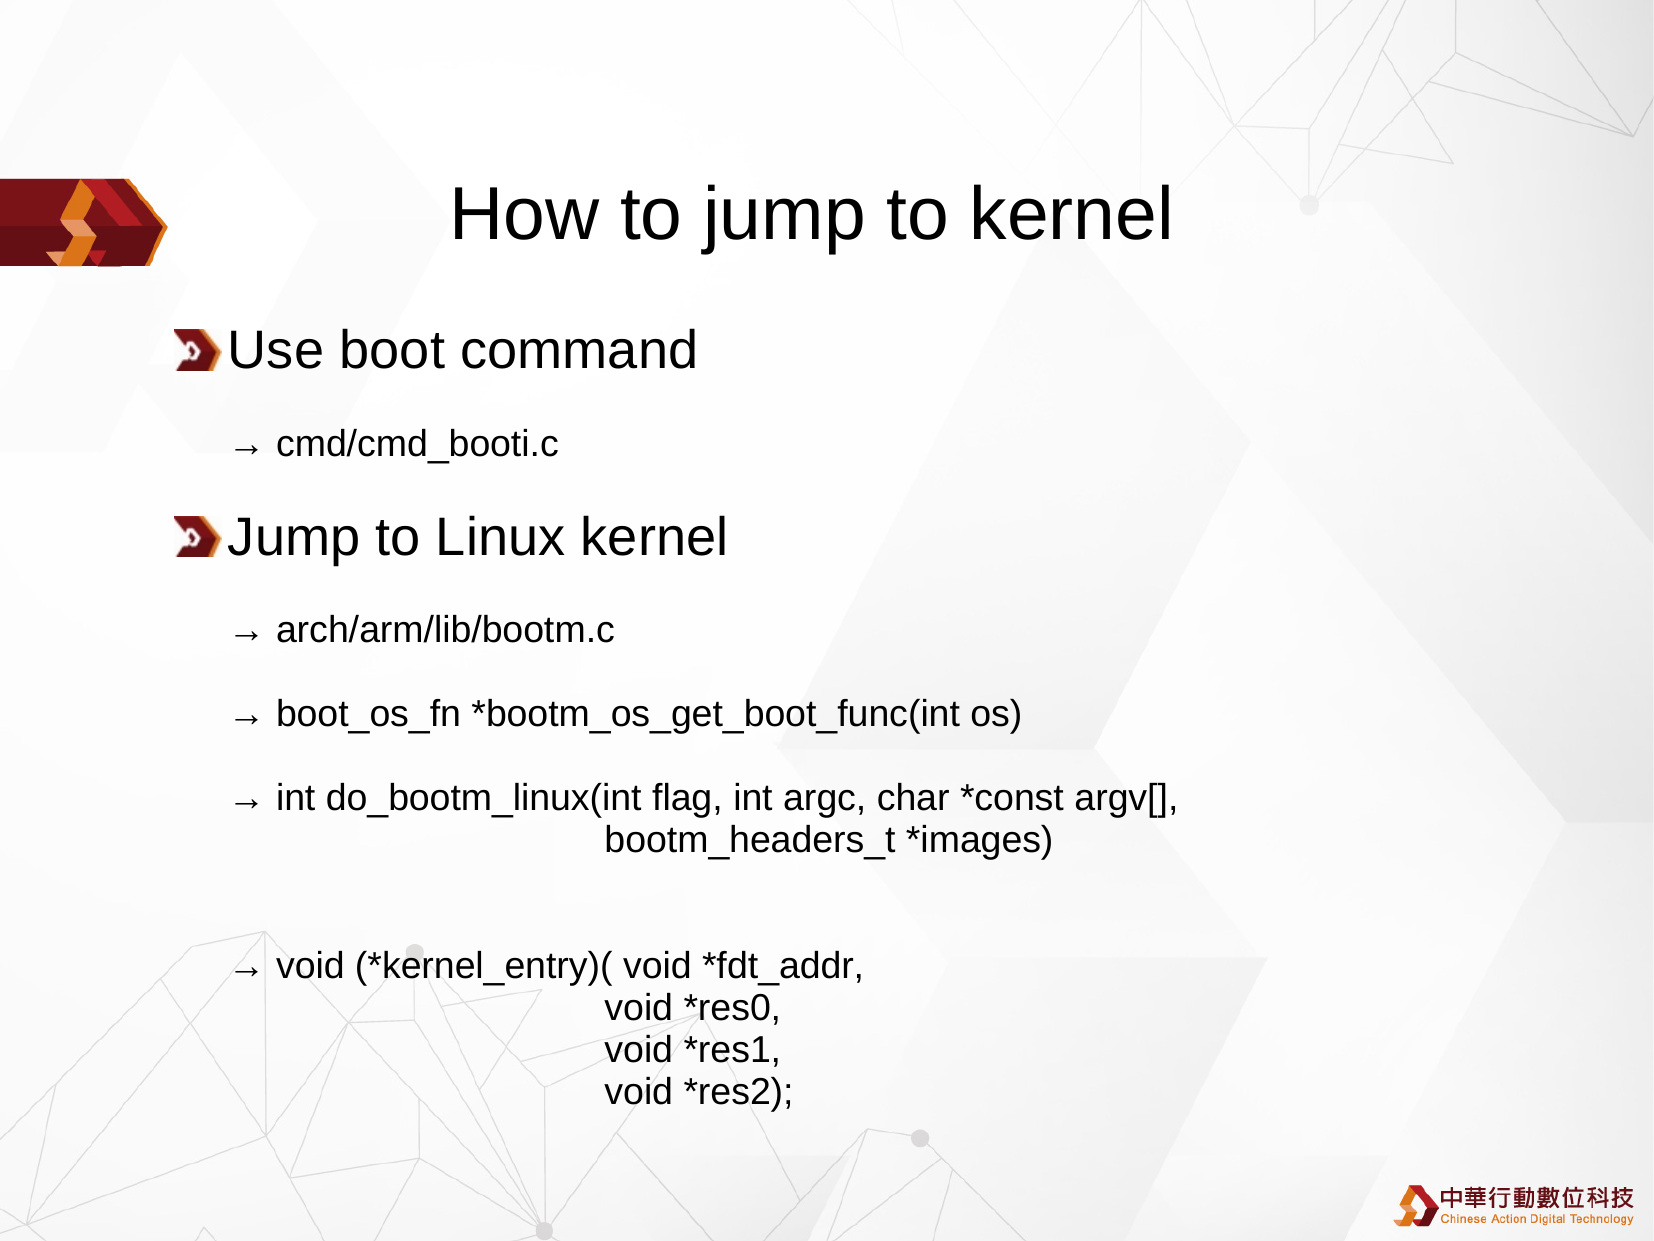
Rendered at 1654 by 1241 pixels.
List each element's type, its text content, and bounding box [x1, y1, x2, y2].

picture [0, 0, 1654, 1241]
list Use boot command → cmd/cmd_booti.c Jump to Linux kernel → arch/arm/lib/bootm.c → boot_os_fn *bootm_os_get_boot_func(int os) → int do_bootm_linux(int flag, int argc, char *const argv[], bootm_headers_t *images) → void (*kernel_entry)( void *fdt_addr, void *res0, void *res1, void *res2); [118, 319, 1571, 1206]
title How to jump to kernel [118, 129, 1506, 298]
